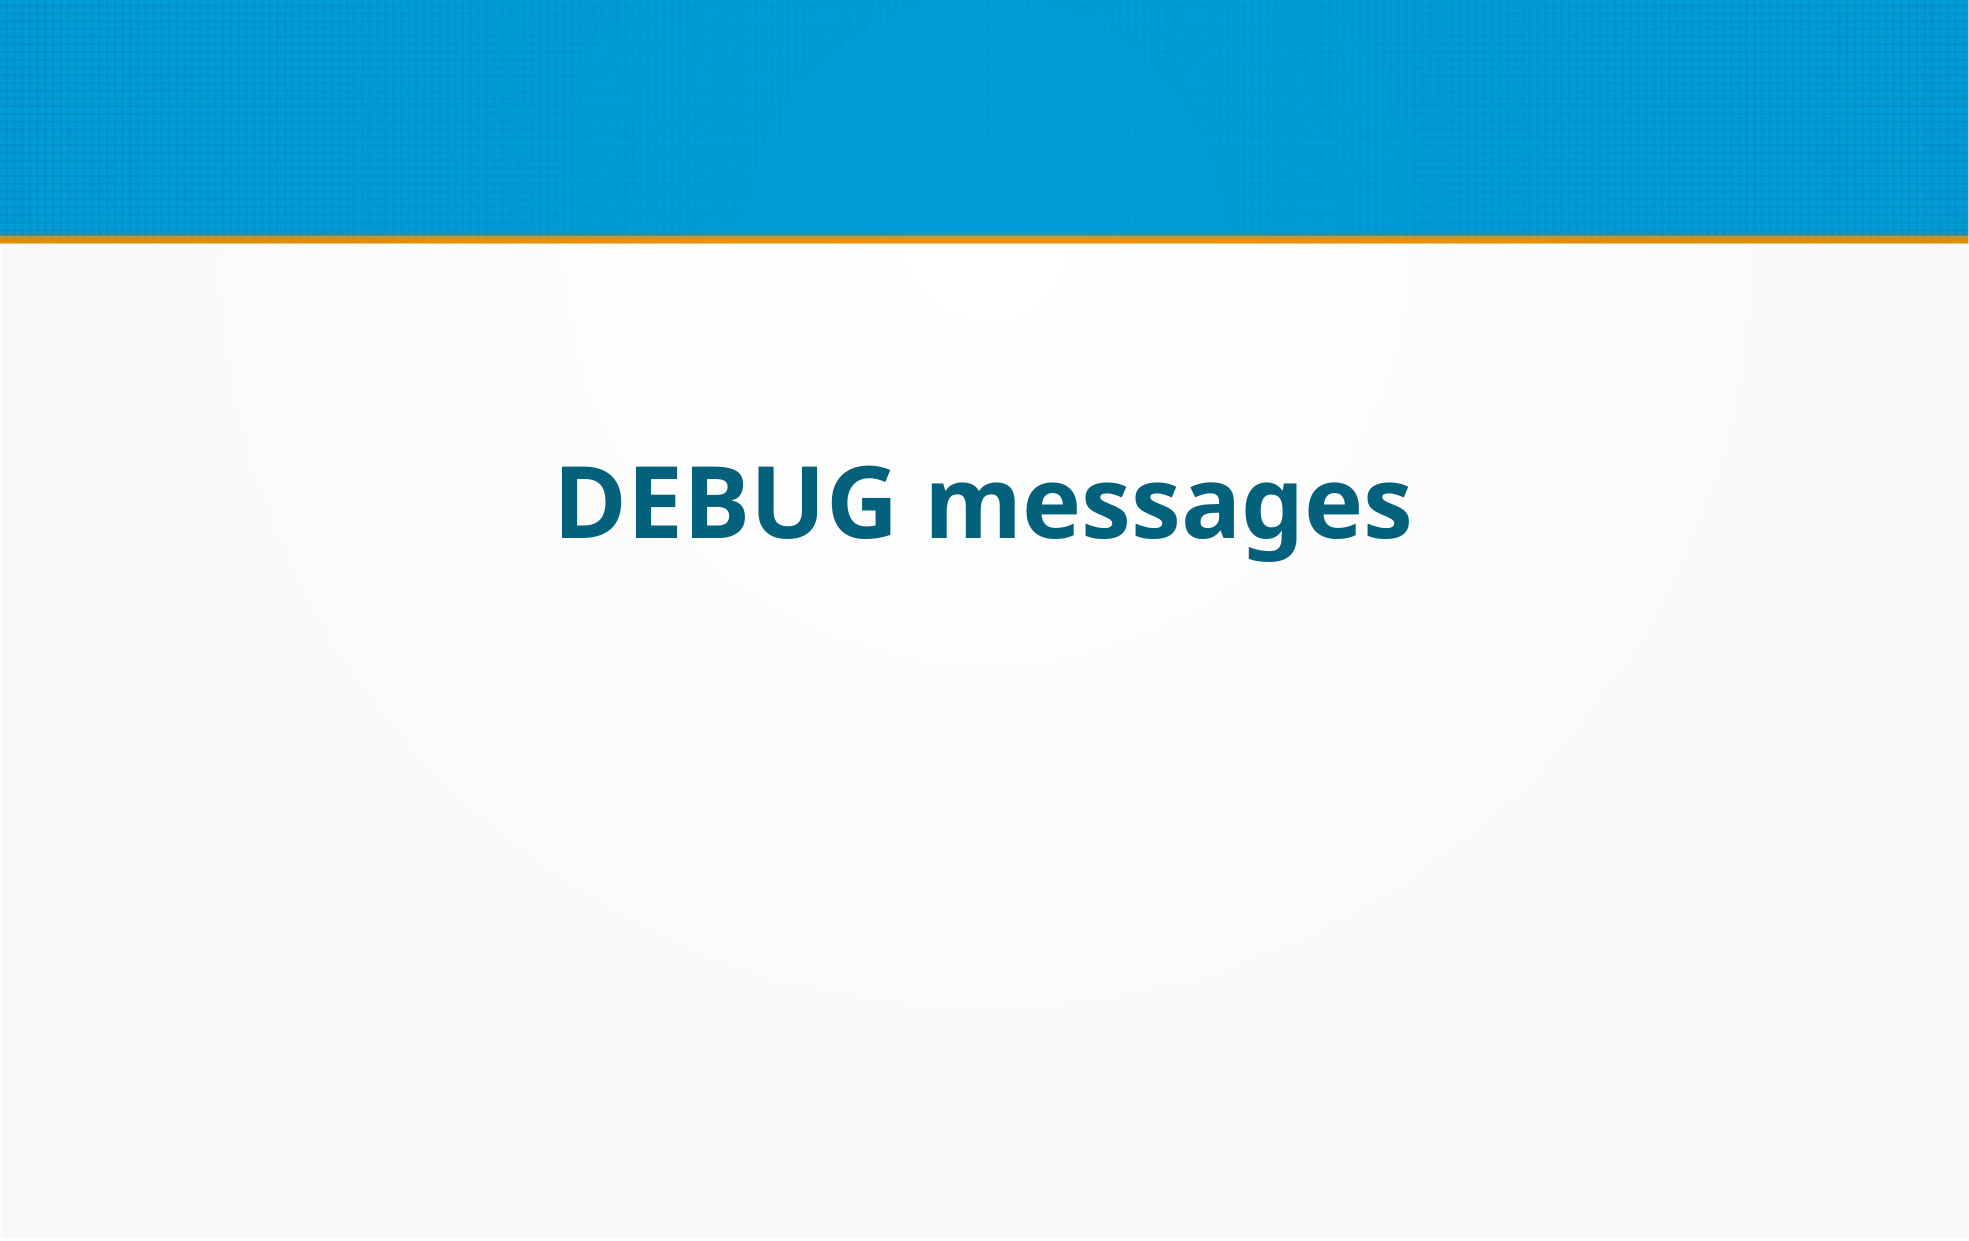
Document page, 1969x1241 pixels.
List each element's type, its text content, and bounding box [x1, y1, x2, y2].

picture [0, 233, 1969, 1241]
subtitle DEBUG messages [98, 19, 1870, 980]
